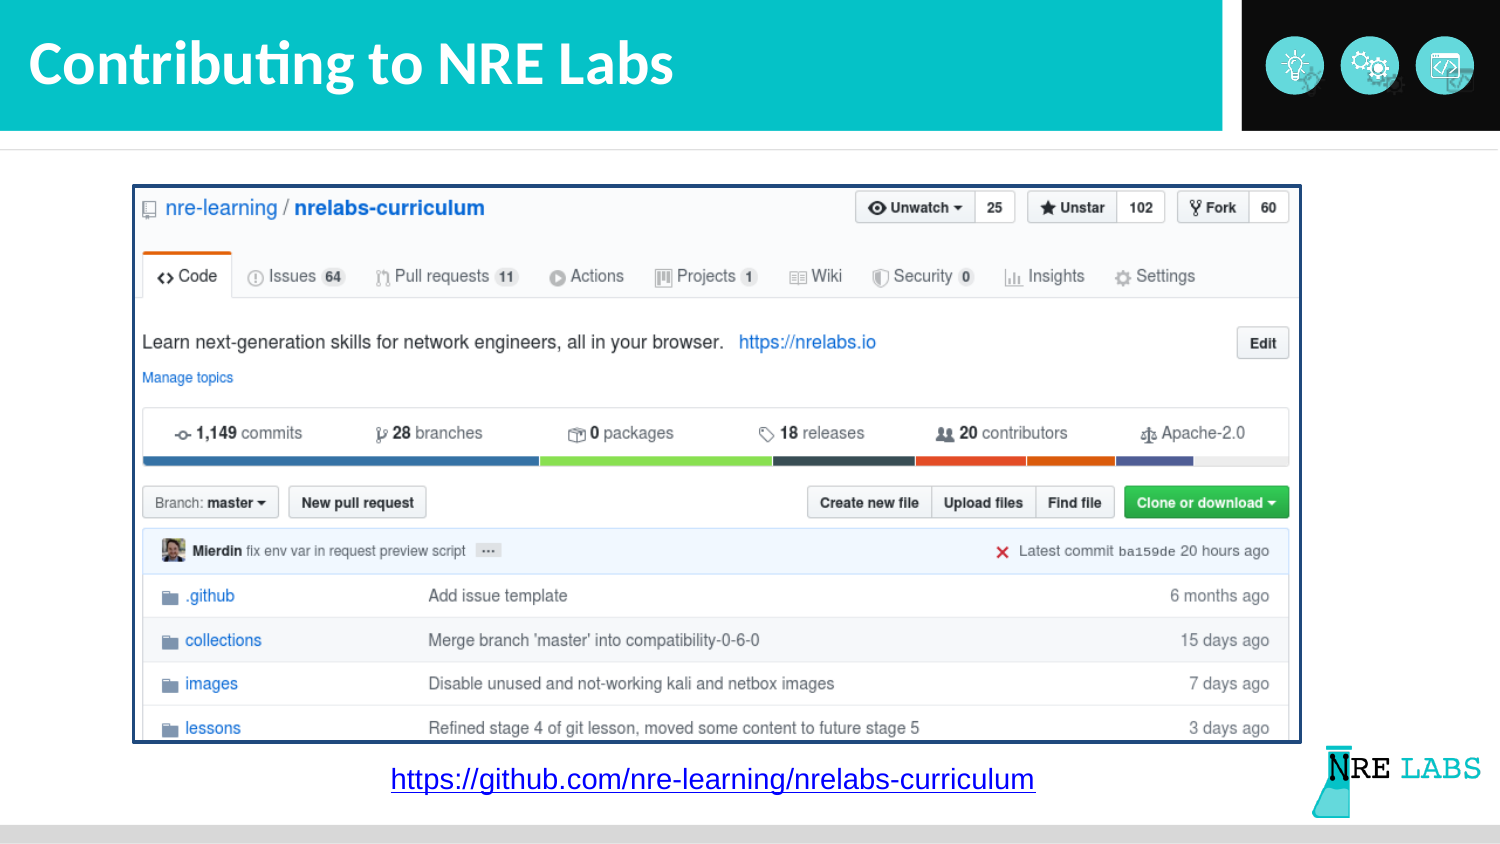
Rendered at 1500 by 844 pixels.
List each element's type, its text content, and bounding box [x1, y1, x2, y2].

picture [1312, 735, 1500, 818]
text_box https://github.com/nre-learning/nrelabs-curriculum [375, 740, 1059, 807]
picture [1425, 45, 1465, 86]
picture [1272, 42, 1318, 88]
picture [1347, 42, 1393, 88]
picture [134, 187, 1300, 741]
list Contributing to NRE Labs [18, 16, 1126, 64]
